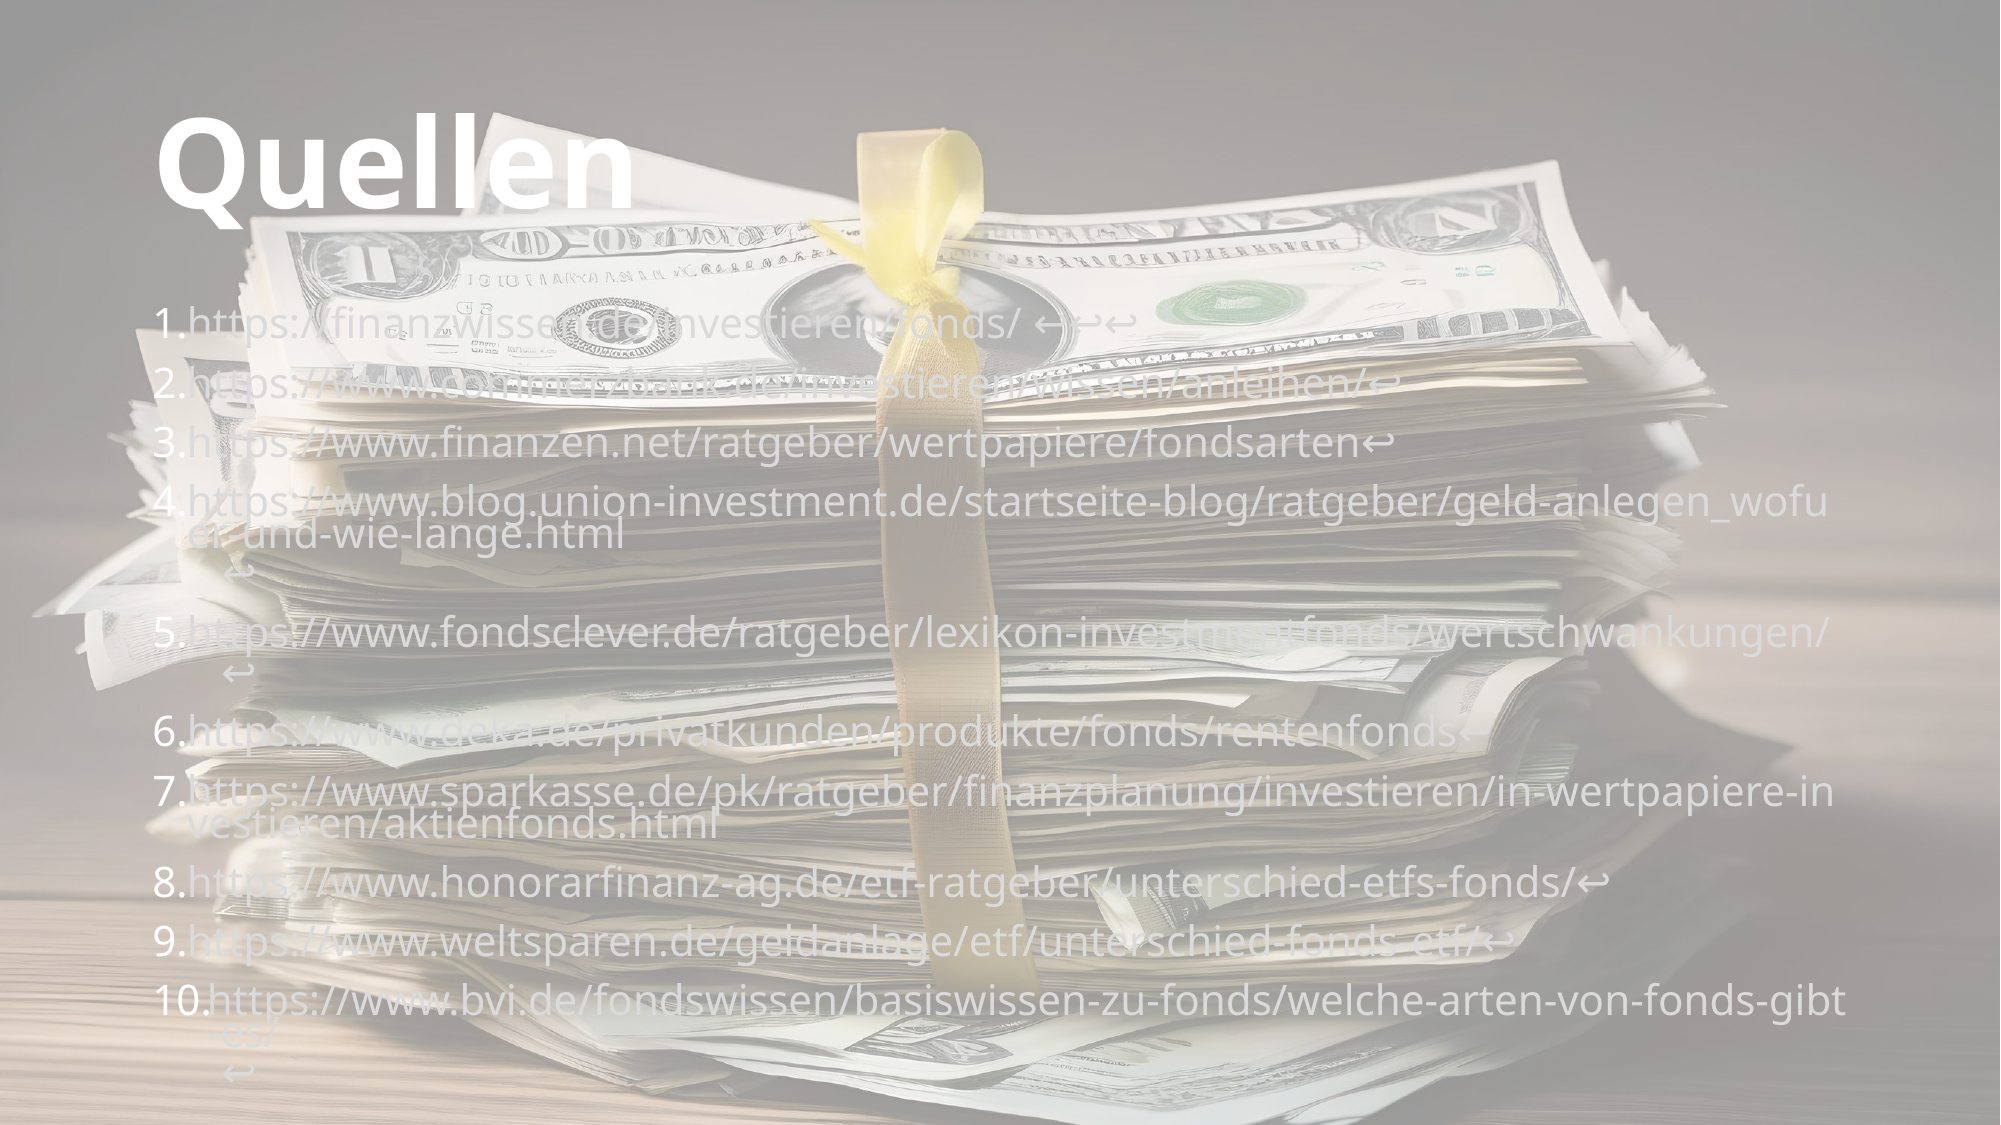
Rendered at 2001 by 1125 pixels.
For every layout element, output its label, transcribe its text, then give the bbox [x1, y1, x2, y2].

picture [0, 0, 2000, 1125]
list https://finanzwissen.de/investieren/fonds/ ↩︎↩︎↩︎ https://www.commerzbank.de/investieren/wissen/anleihen/↩︎ https://www.finanzen.net/ratgeber/wertpapiere/fondsarten↩︎ https://www.blog.union-investment.de/startseite-blog/ratgeber/geld-anlegen_wofuer-und-wie-lange.html↩︎ https://www.fondsclever.de/ratgeber/lexikon-investmentfonds/wertschwankungen/↩︎ https://www.deka.de/privatkunden/produkte/fonds/rentenfonds↩︎ https://www.sparkasse.de/pk/ratgeber/finanzplanung/investieren/in-wertpapiere-investieren/aktienfonds.html https://www.honorarfinanz-ag.de/etf-ratgeber/unterschied-etfs-fonds/↩︎ https://www.weltsparen.de/geldanlage/etf/unterschied-fonds-etf/↩︎ https://www.bvi.de/fondswissen/basiswissen-zu-fonds/welche-arten-von-fonds-gibt-es/↩︎ [137, 299, 1863, 1014]
title Quellen [137, 59, 1863, 278]
